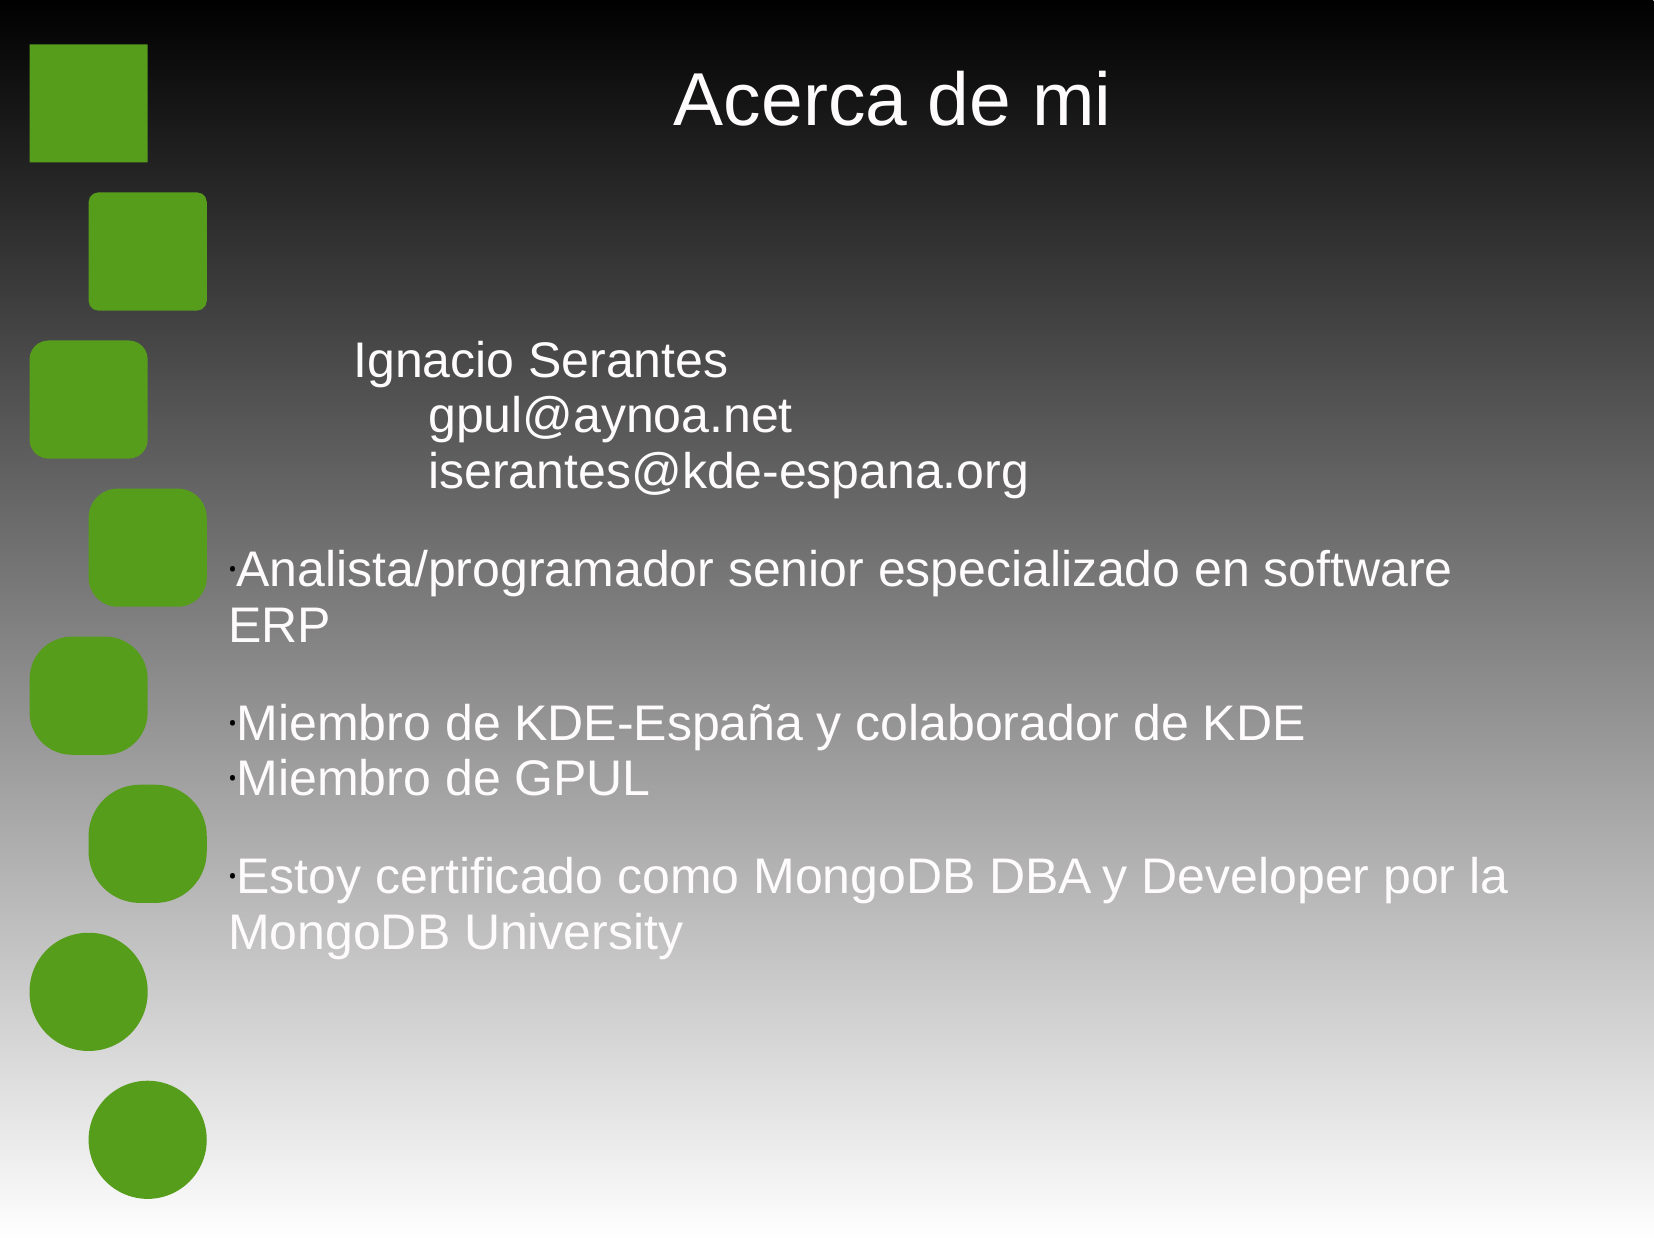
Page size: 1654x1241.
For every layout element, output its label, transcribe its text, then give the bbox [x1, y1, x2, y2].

title Acerca de mi [214, 49, 1571, 236]
list Ignacio Serantes gpul@aynoa.net iserantes@kde-espana.org Analista/programador senior especializado en software ERP Miembro de KDE-España y colaborador de KDE Miembro de GPUL Estoy certificado como MongoDB DBA y Developer por la MongoDB University [213, 282, 1570, 1202]
